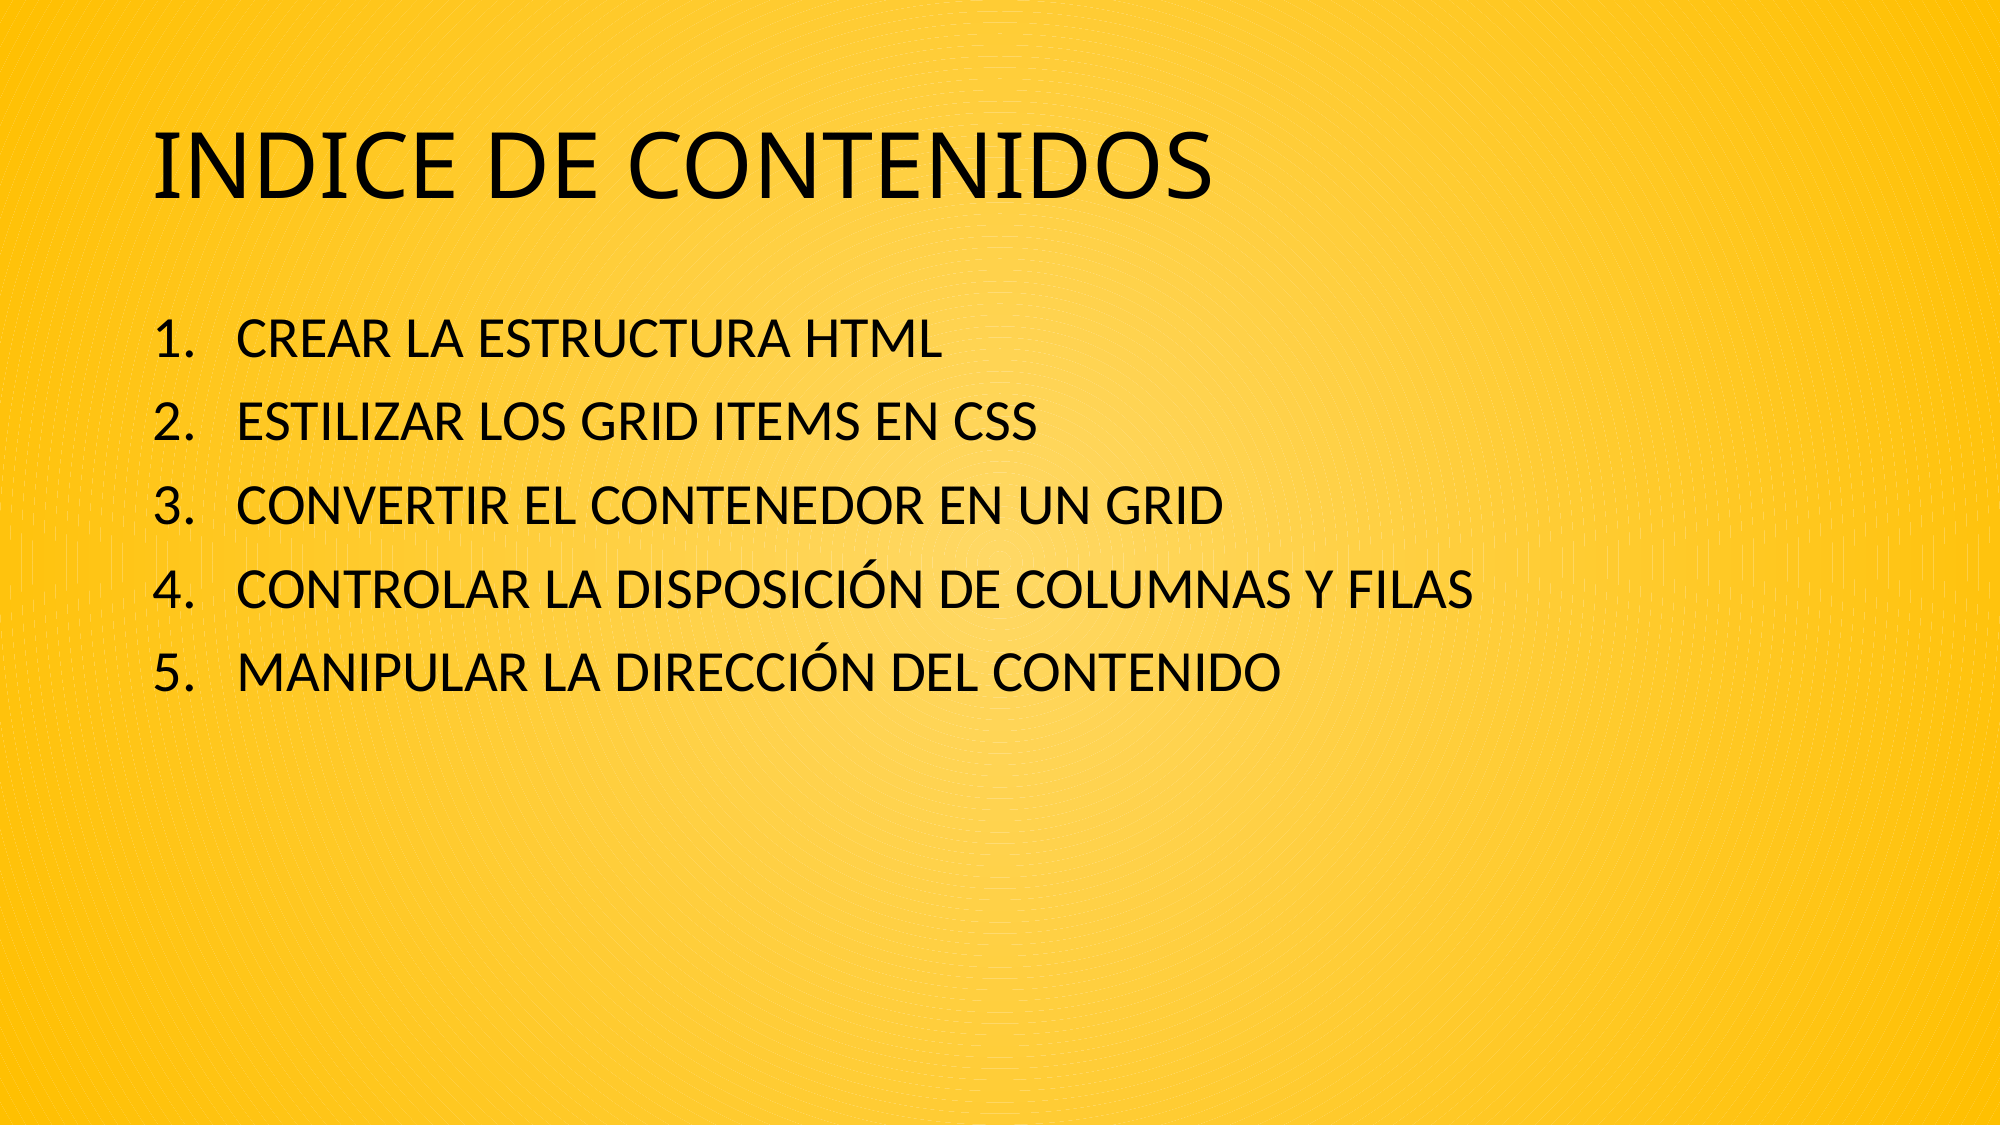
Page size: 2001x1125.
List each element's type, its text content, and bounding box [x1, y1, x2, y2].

list CREAR LA ESTRUCTURA HTML ESTILIZAR LOS GRID ITEMS EN CSS CONVERTIR EL CONTENEDOR EN UN GRID CONTROLAR LA DISPOSICIÓN DE COLUMNAS Y FILAS MANIPULAR LA DIRECCIÓN DEL CONTENIDO [137, 299, 1863, 1014]
title INDICE DE CONTENIDOS [137, 59, 1863, 278]
